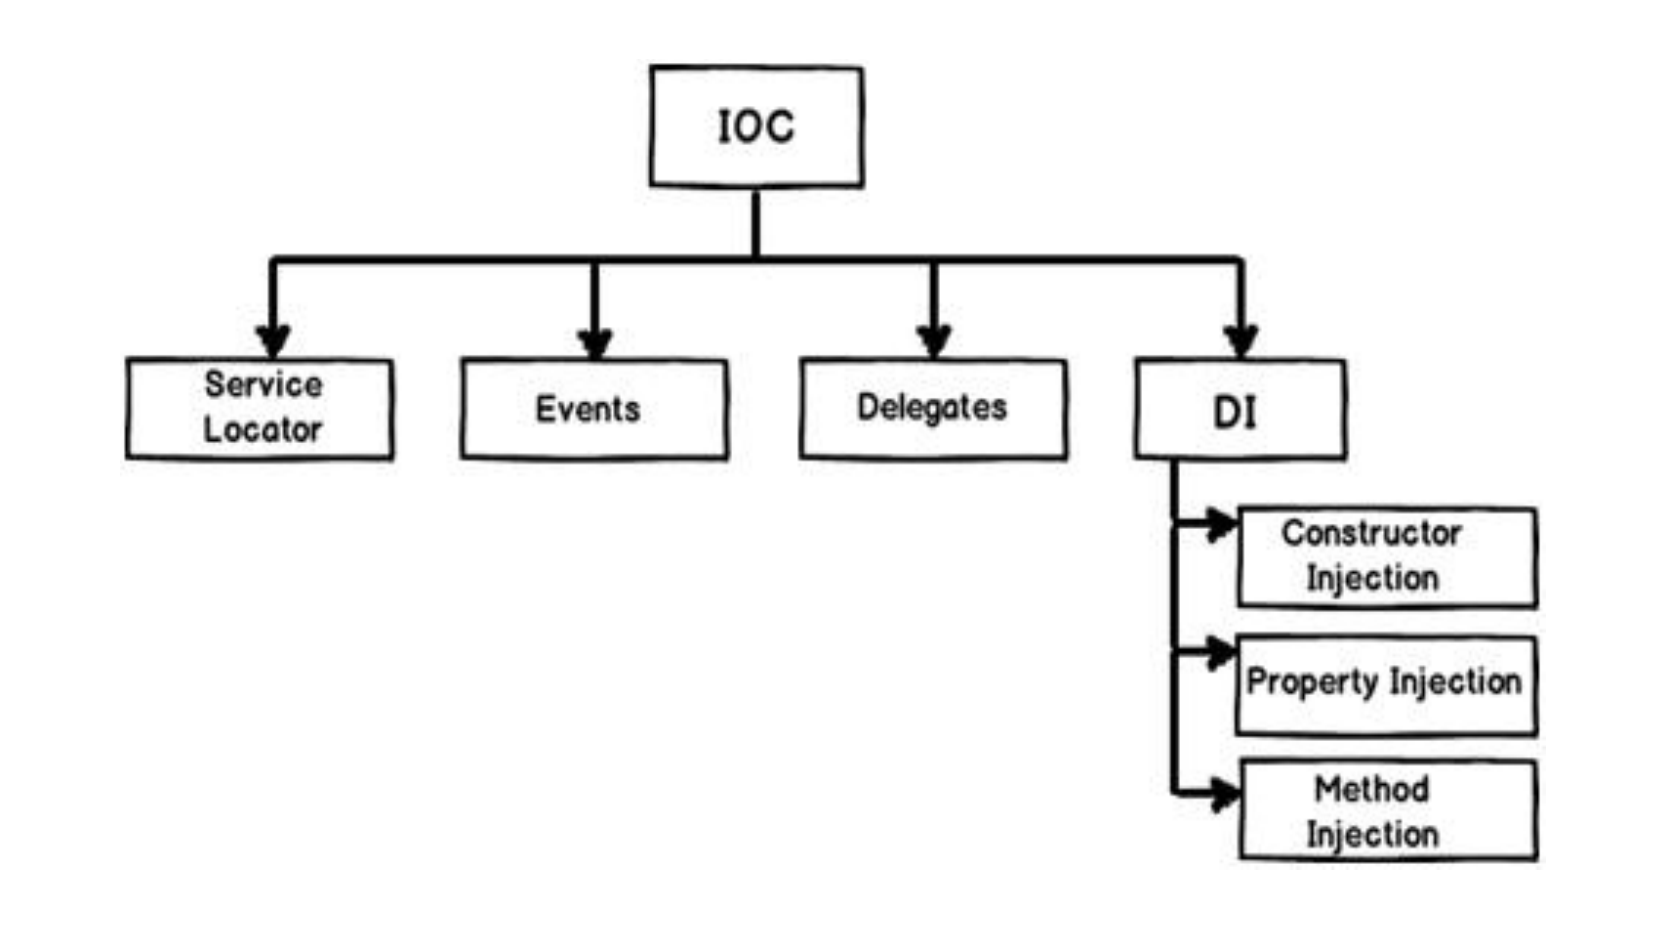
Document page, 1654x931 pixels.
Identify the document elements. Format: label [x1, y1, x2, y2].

picture [120, 59, 1546, 871]
